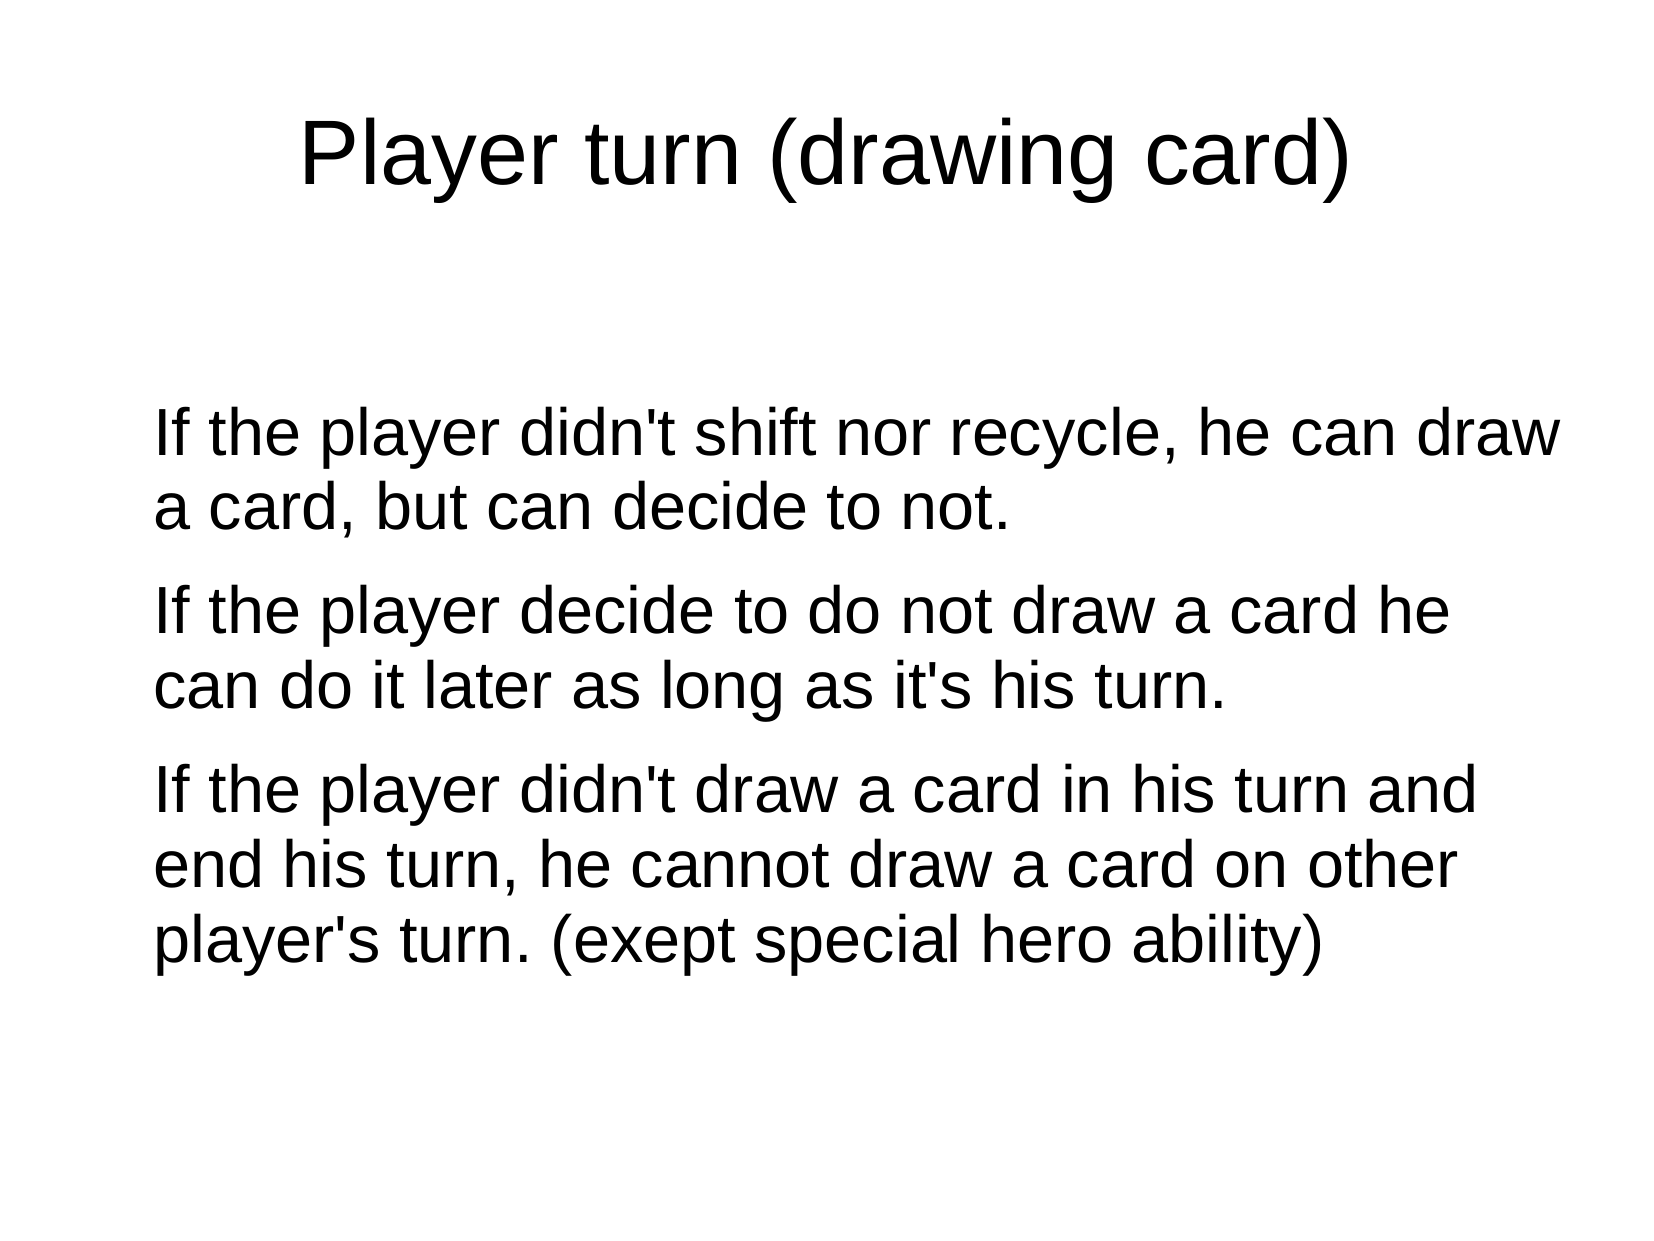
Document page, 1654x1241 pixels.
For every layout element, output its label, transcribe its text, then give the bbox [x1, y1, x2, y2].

title Player turn (drawing card) [82, 49, 1571, 257]
list If the player didn't shift nor recycle, he can draw a card, but can decide to not. If the player decide to do not draw a card he can do it later as long as it's his turn. If the player didn't draw a card in his turn and end his turn, he cannot draw a card on other player's turn. (exept special hero ability) [82, 290, 1571, 1109]
